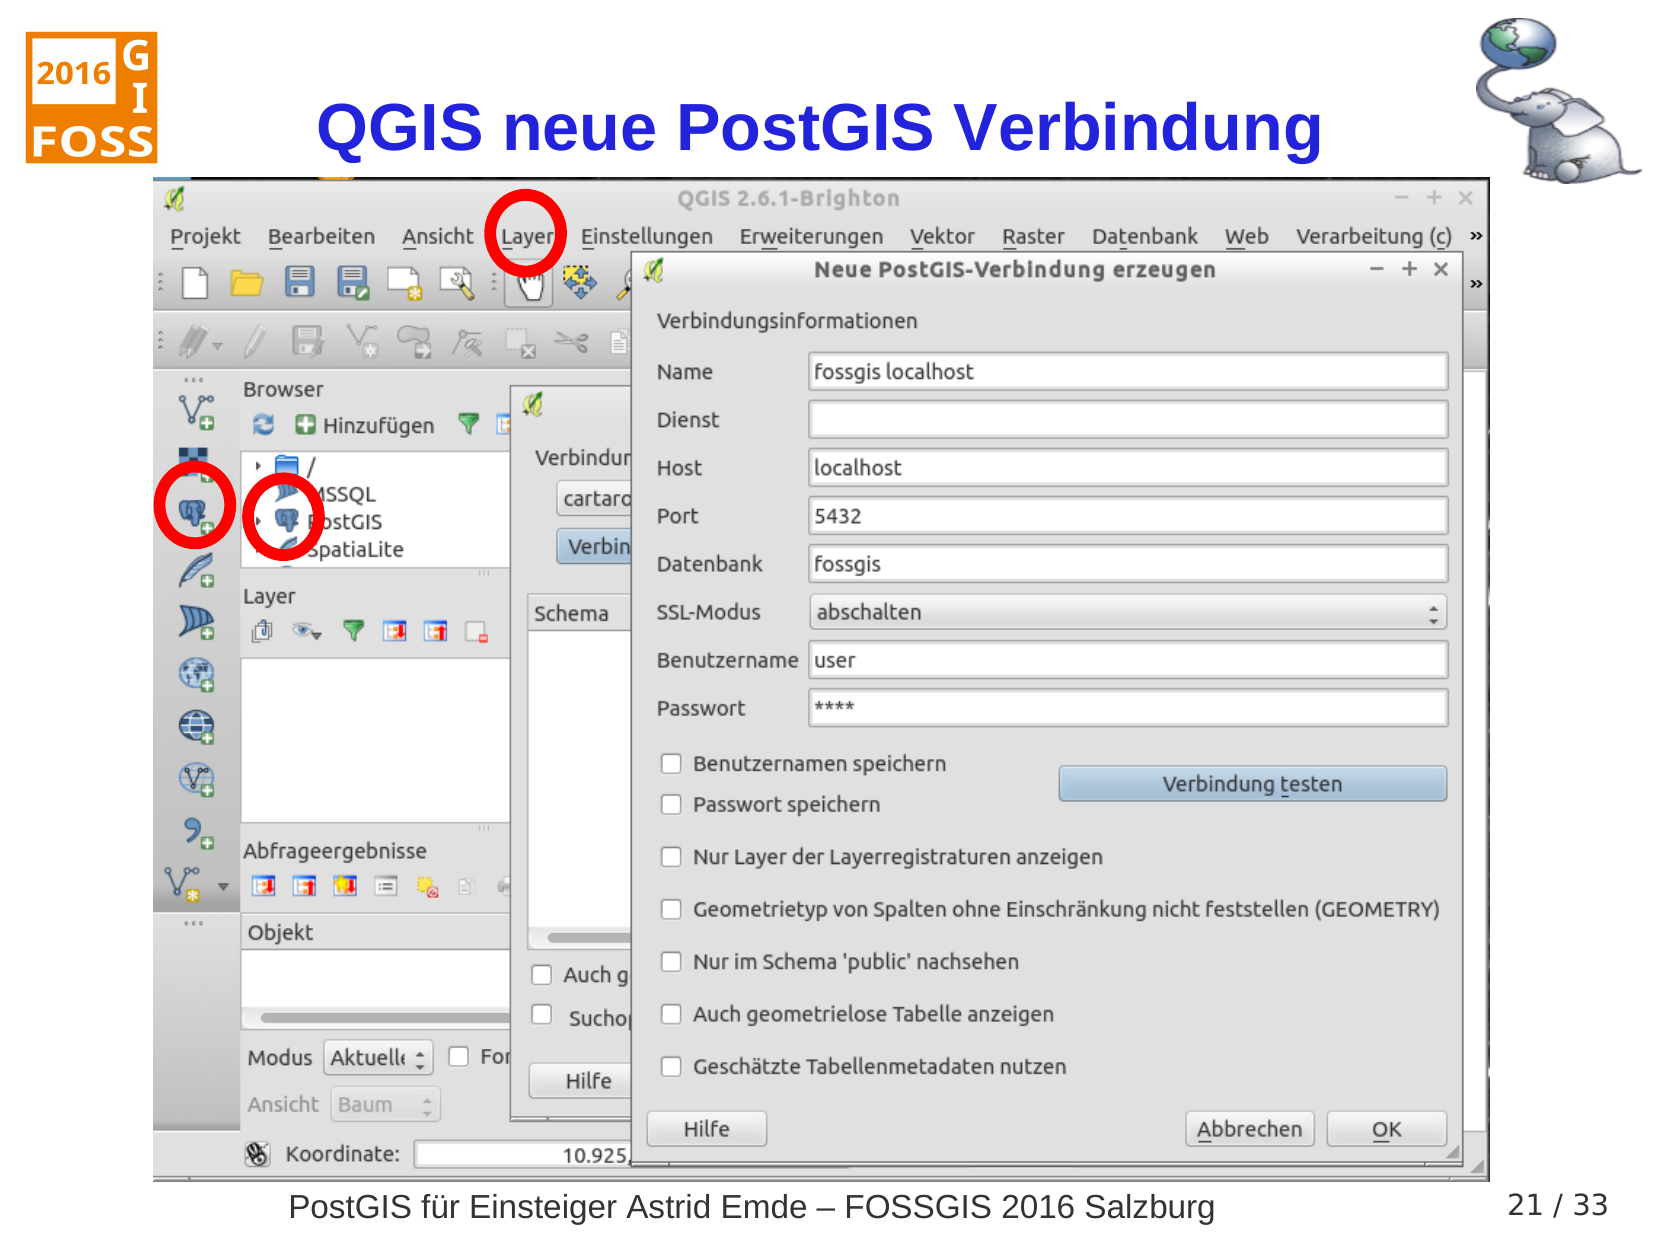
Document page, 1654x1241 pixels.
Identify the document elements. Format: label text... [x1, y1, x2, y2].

picture [153, 177, 1490, 1182]
picture [17, 23, 166, 172]
title QGIS neue PostGIS Verbindung [76, 53, 1565, 201]
picture [166, 473, 224, 537]
picture [1476, 18, 1642, 184]
